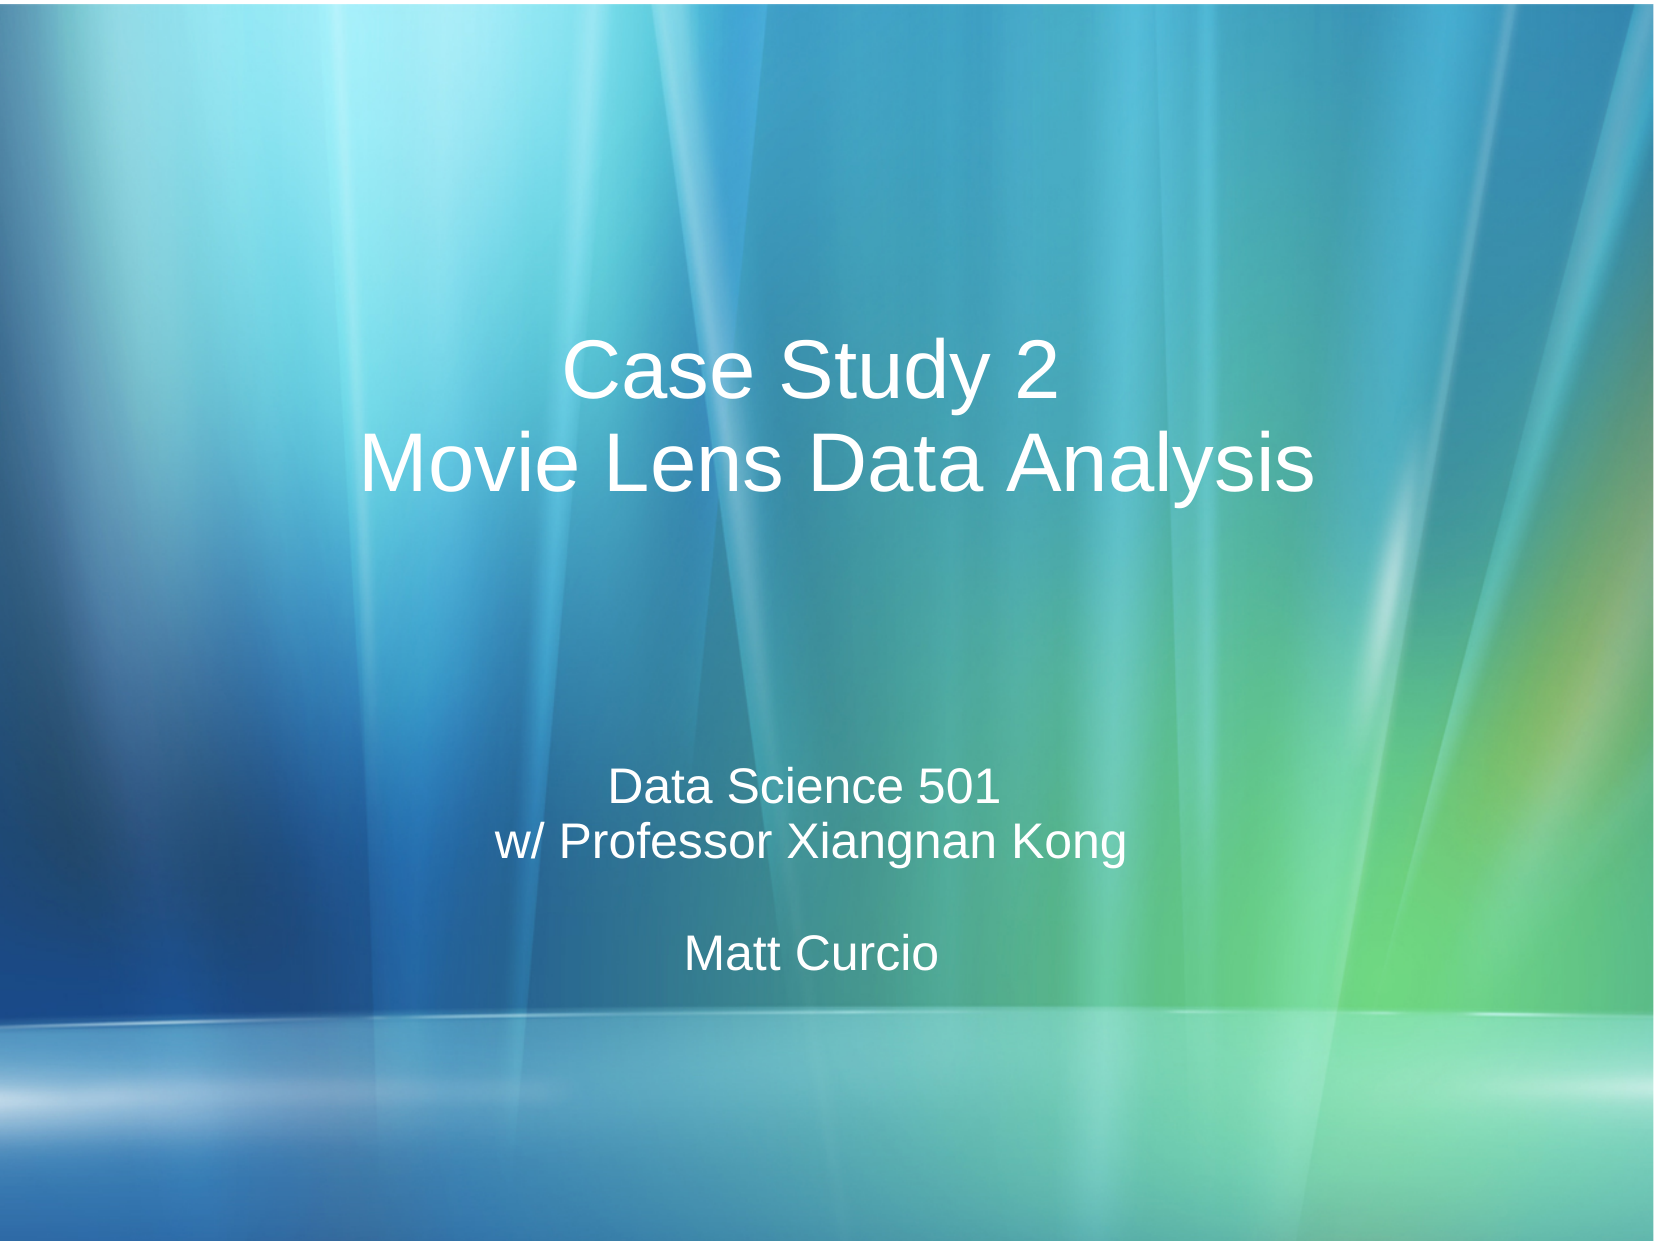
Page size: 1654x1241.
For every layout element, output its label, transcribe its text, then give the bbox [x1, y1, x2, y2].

subtitle Case Study 2 Movie Lens Data Analysis Data Science 501 w/ Professor Xiangnan Kong Matt Curcio [82, 290, 1538, 1010]
picture [0, 4, 1654, 1241]
